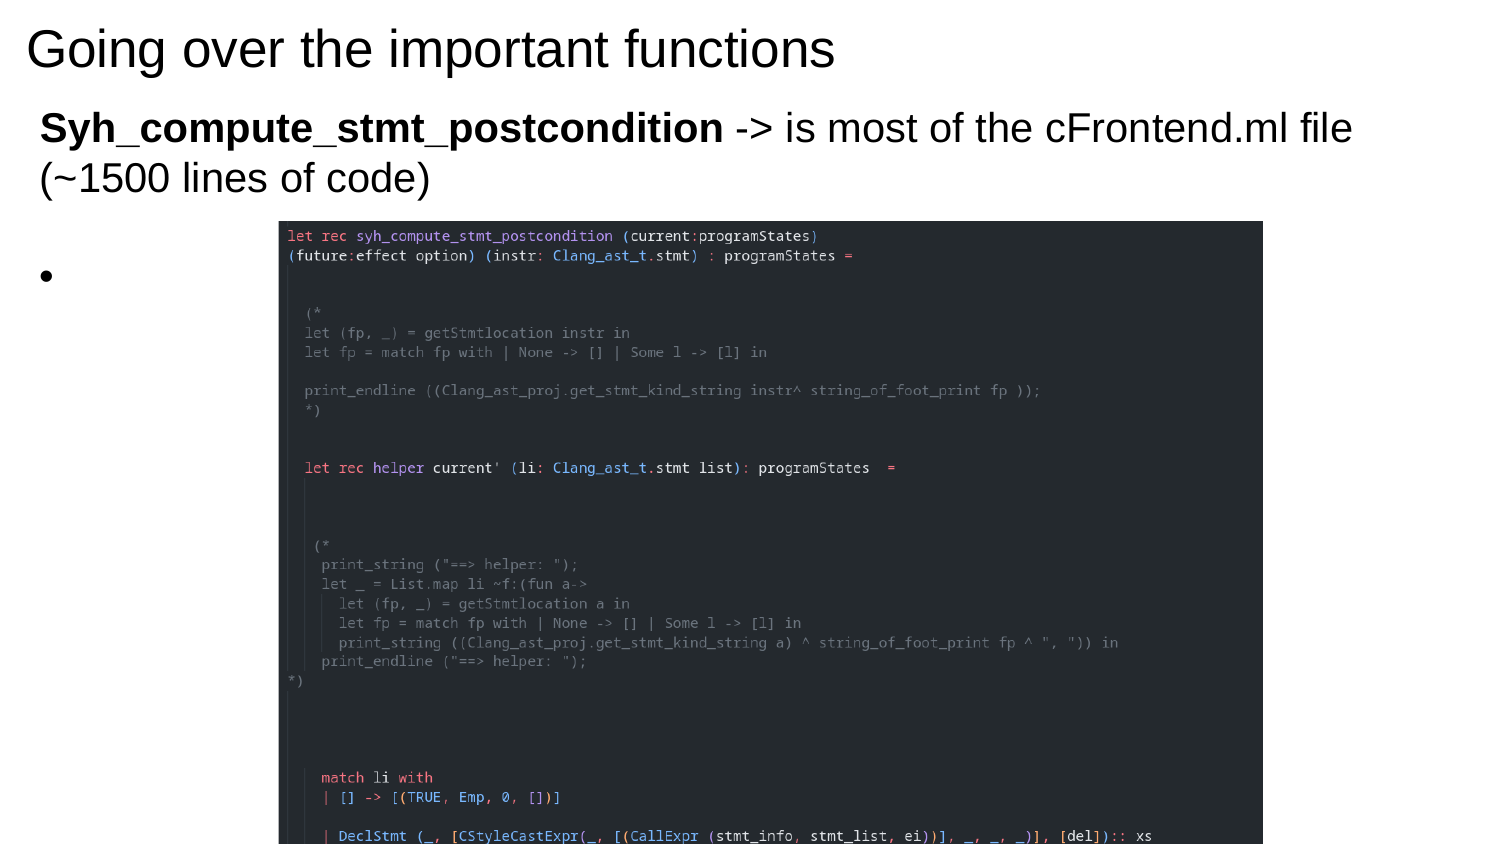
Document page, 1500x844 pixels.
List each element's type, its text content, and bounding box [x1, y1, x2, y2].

picture [278, 220, 1267, 844]
title Going over the important functions [11, 0, 1409, 94]
text_box Syh_compute_stmt_postcondition -> is most of the cFrontend.ml file (~1500 lines of code) [24, 93, 1475, 361]
